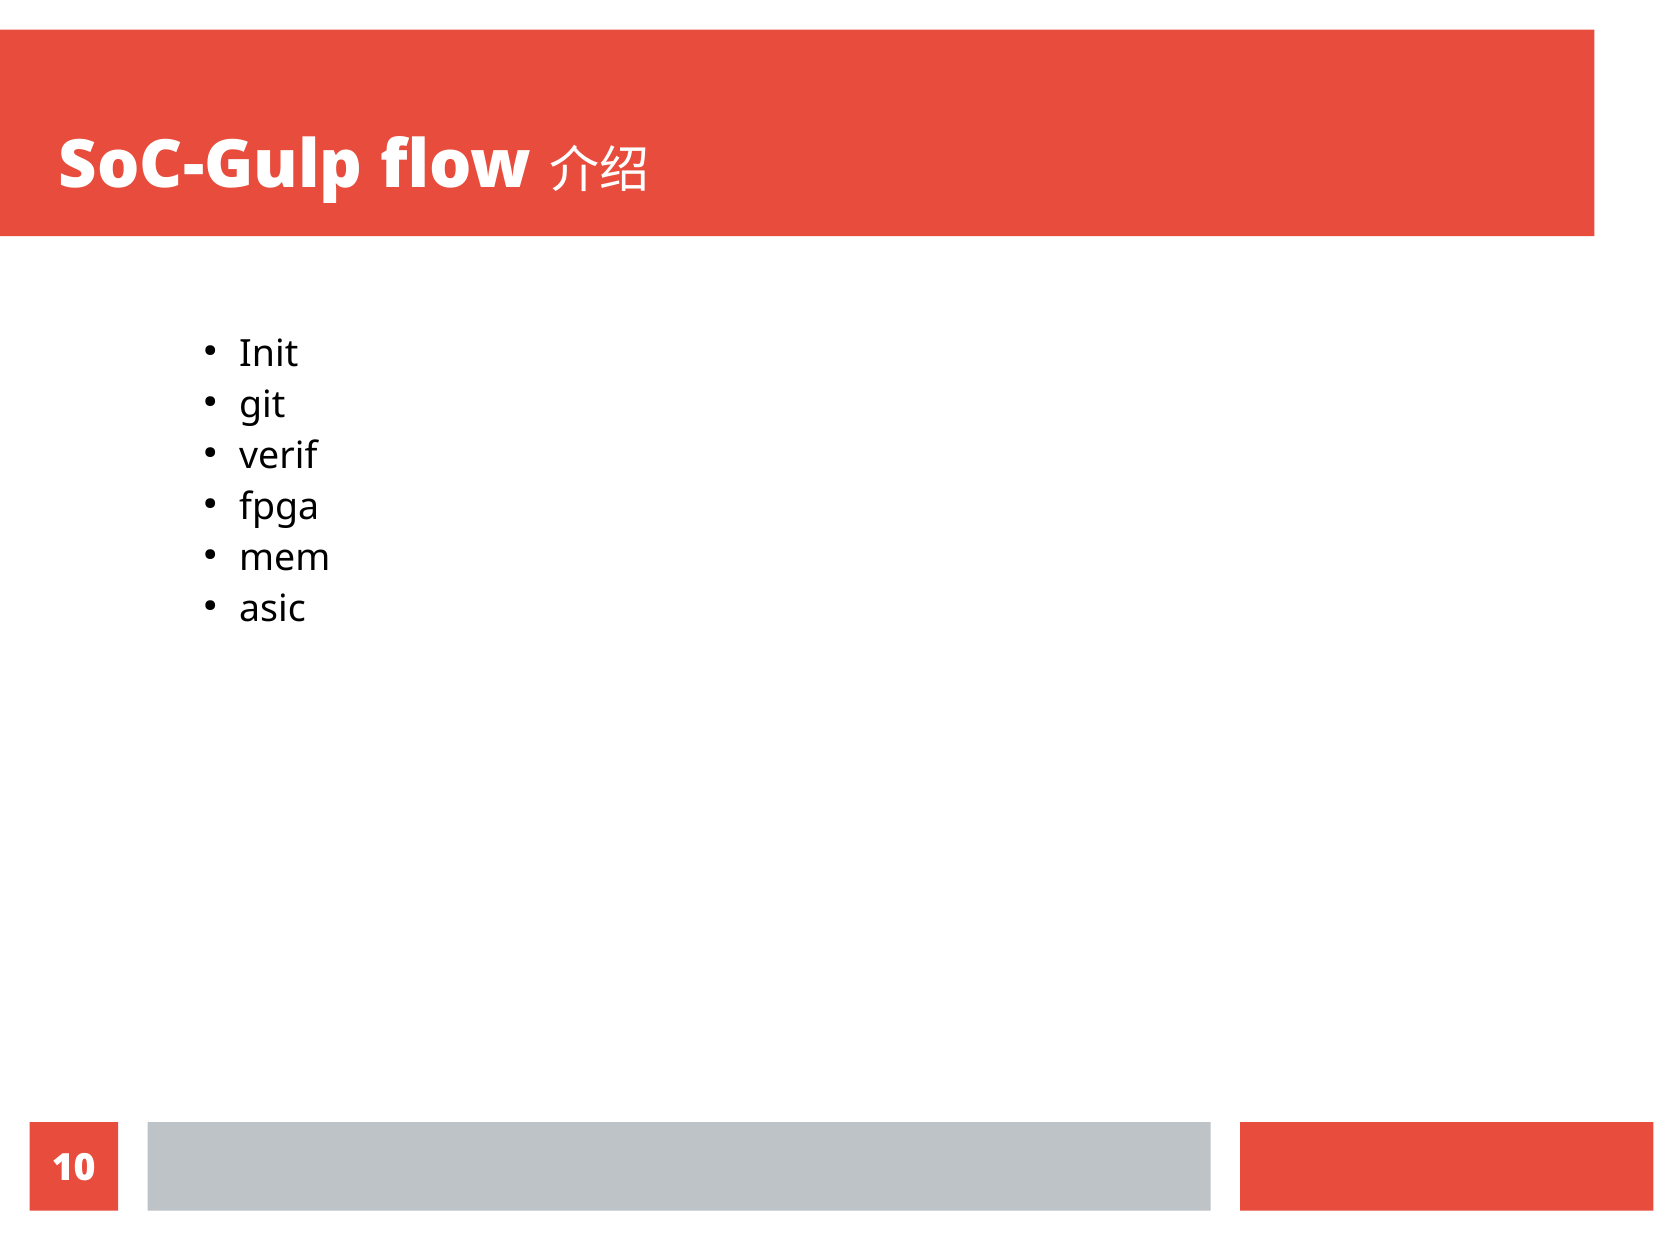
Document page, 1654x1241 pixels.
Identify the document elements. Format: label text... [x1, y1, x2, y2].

text_box Init git verif fpga mem asic [188, 318, 1418, 618]
title SoC-Gulp flow介绍 [59, 59, 1595, 207]
